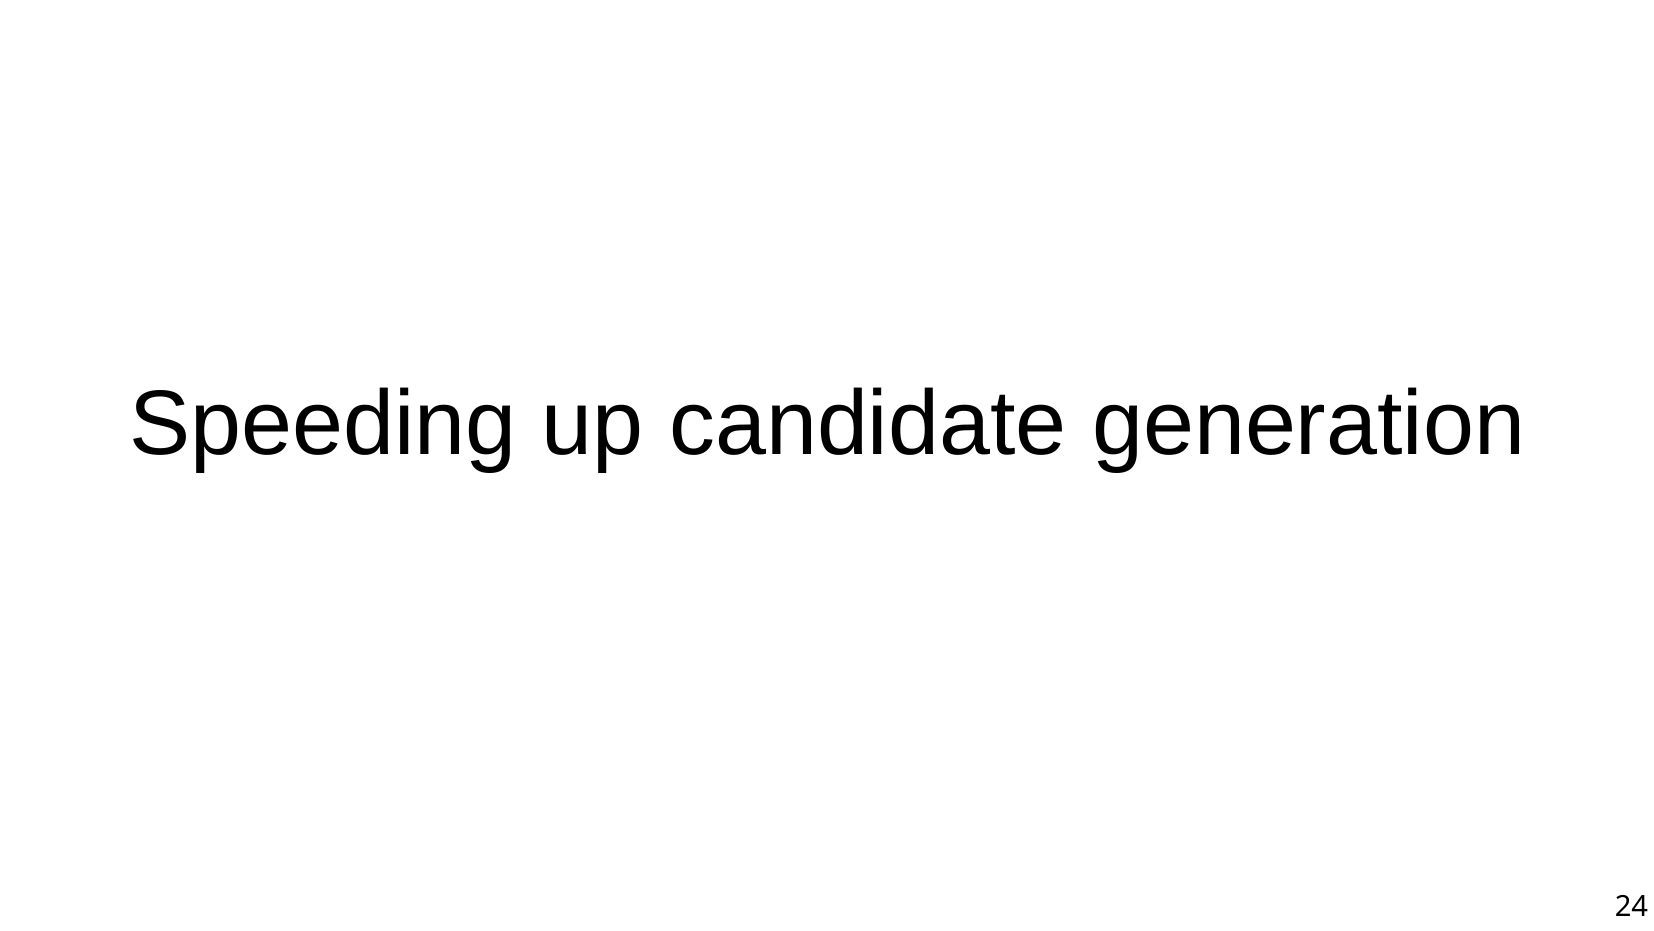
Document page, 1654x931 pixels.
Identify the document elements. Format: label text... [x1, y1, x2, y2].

title Speeding up candidate generation [0, 320, 1654, 526]
